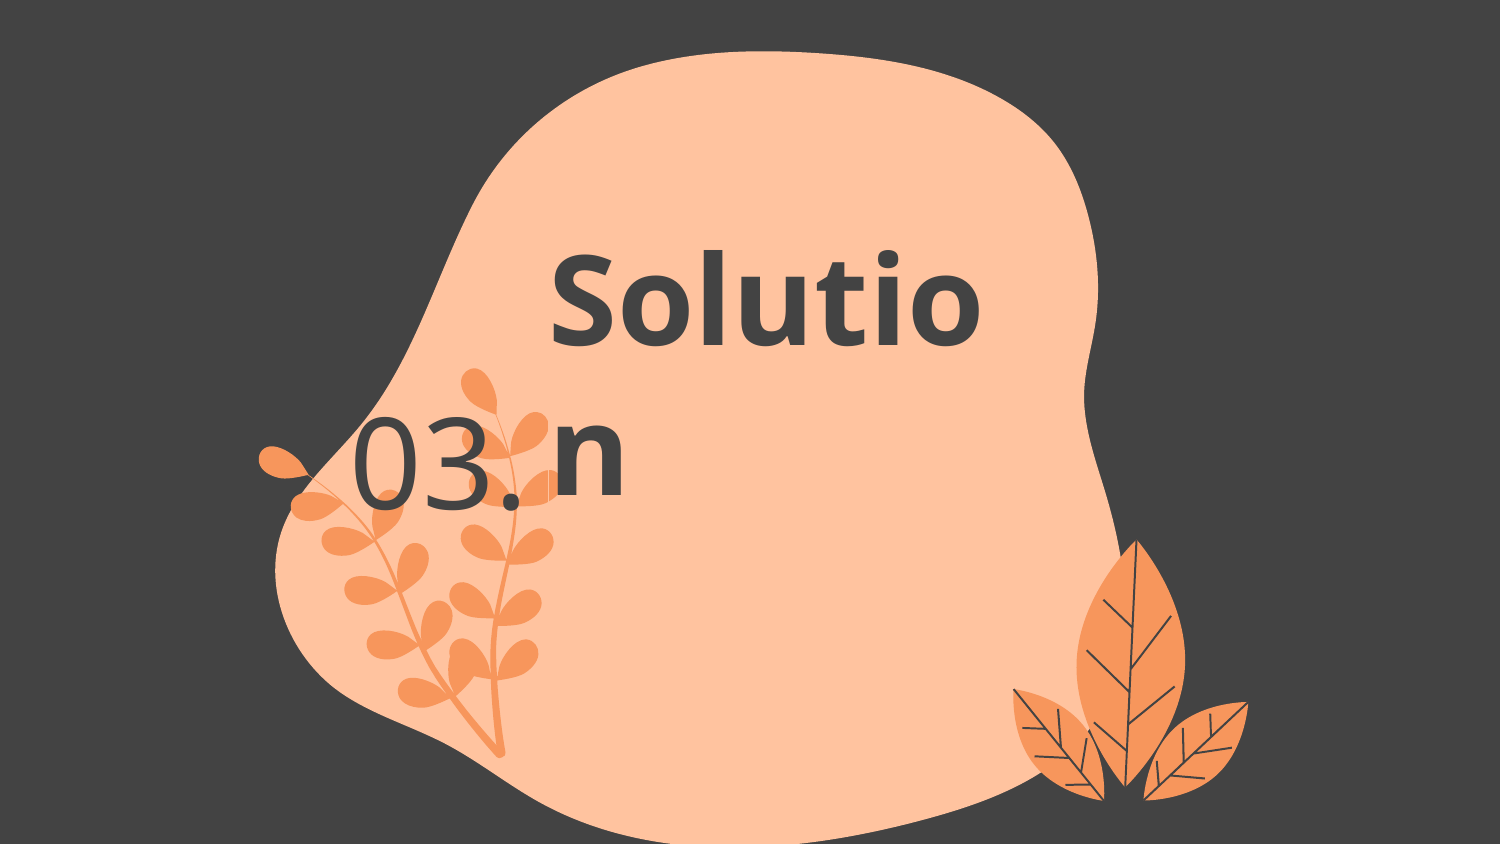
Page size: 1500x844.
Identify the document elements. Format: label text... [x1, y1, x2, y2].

text_box [275, 51, 1249, 844]
title 03. [135, 364, 530, 535]
title Solution [548, 378, 1058, 521]
